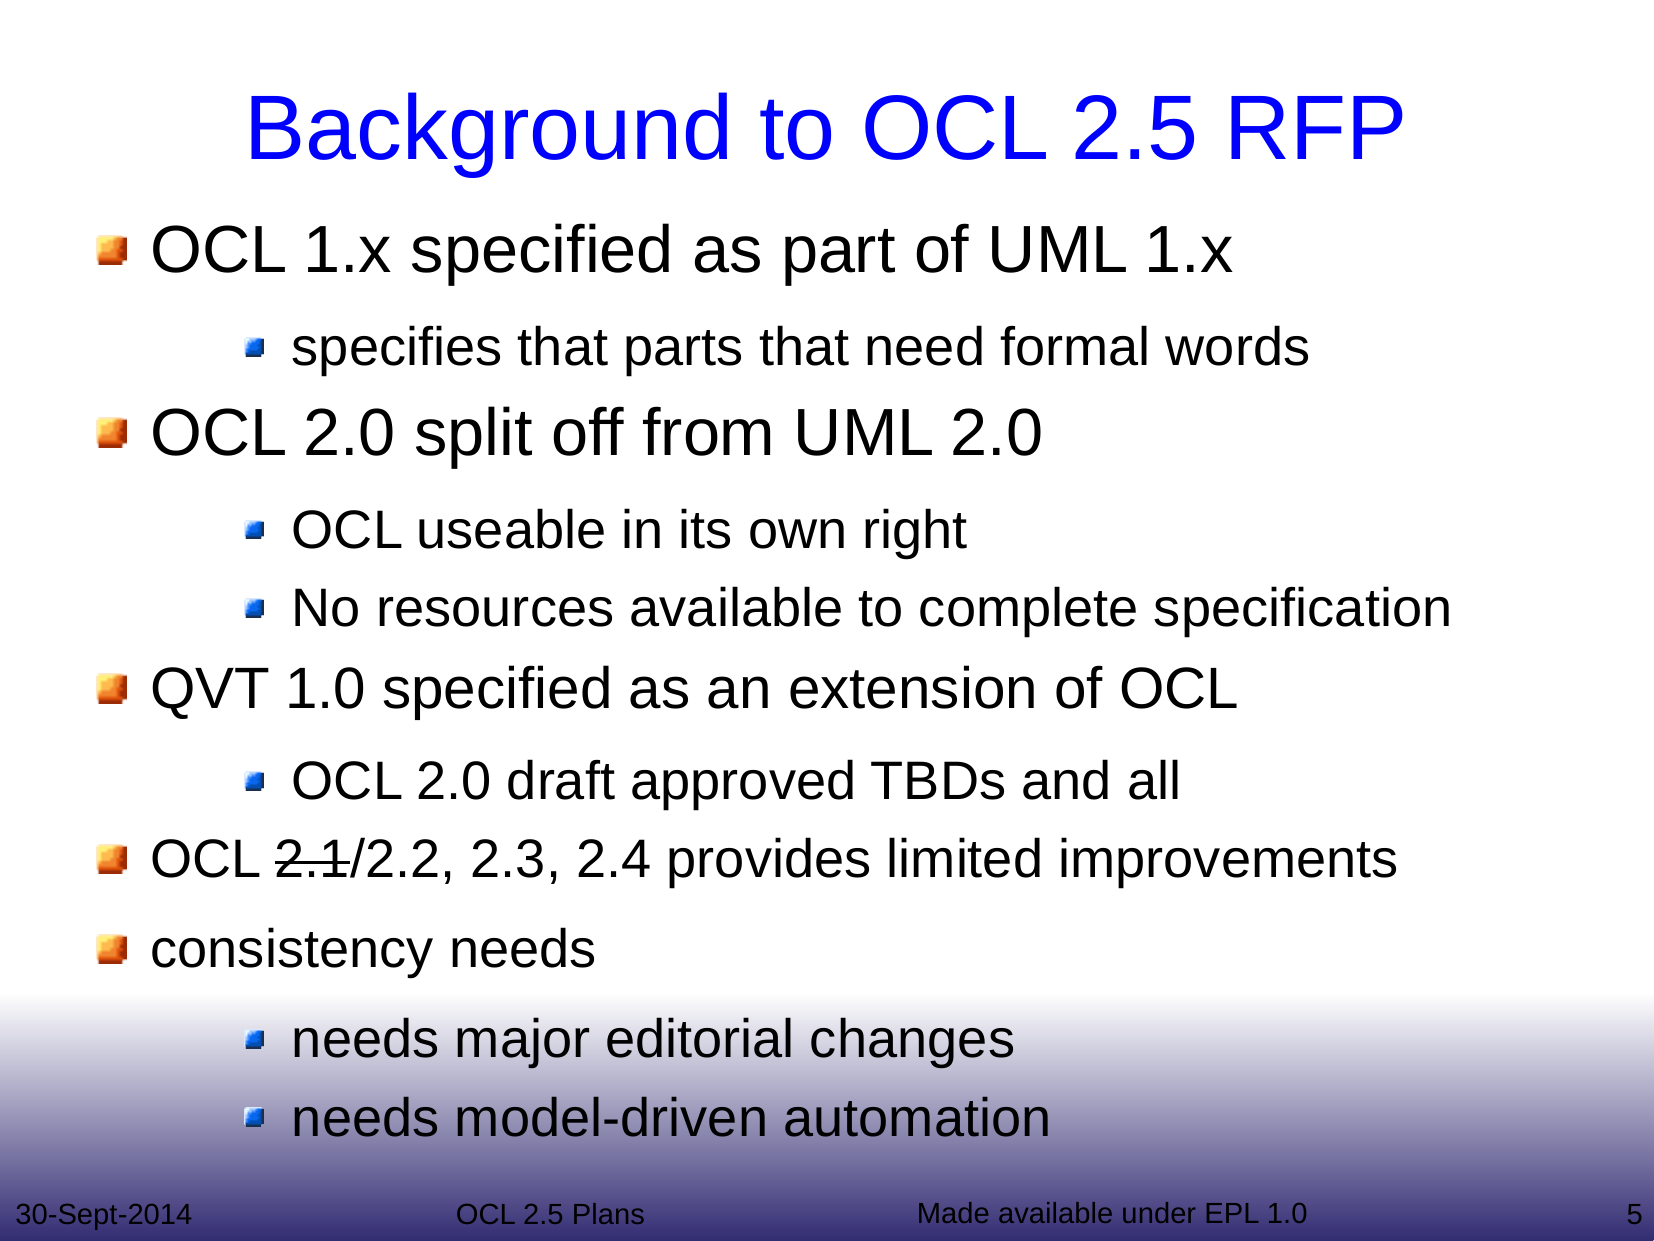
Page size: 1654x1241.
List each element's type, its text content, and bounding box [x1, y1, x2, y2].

list OCL 1.x specified as part of UML 1.x specifies that parts that need formal words OCL 2.0 split off from UML 2.0 OCL useable in its own right No resources available to complete specification QVT 1.0 specified as an extension of OCL OCL 2.0 draft approved TBDs and all OCL 2.1/2.2, 2.3, 2.4 provides limited improvements consistency needs needs major editorial changes needs model-driven automation [79, 212, 1568, 1148]
title Background to OCL 2.5 RFP [82, 49, 1571, 207]
